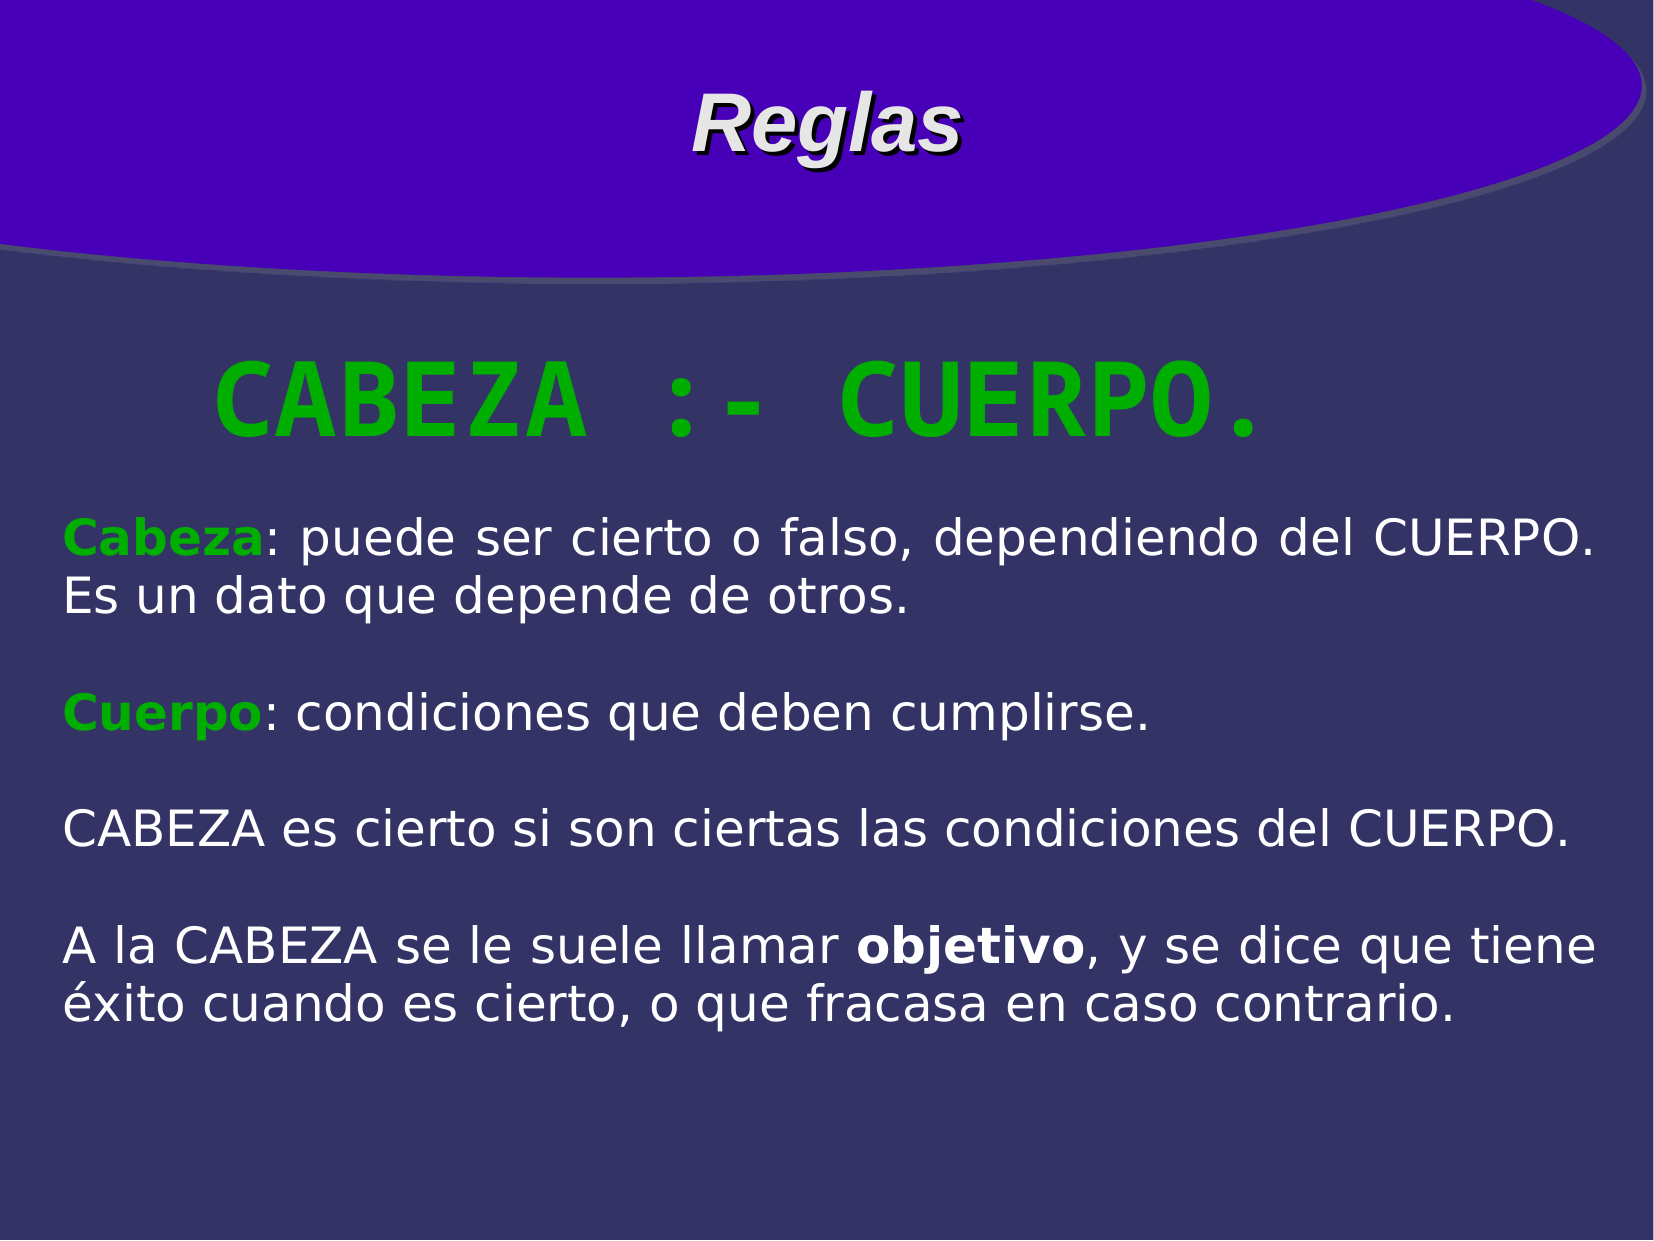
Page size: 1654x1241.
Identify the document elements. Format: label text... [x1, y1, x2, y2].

text_box CABEZA :- CUERPO. [177, 324, 1506, 501]
title Reglas [121, 19, 1534, 227]
text_box Cabeza: puede ser cierto o falso, dependiendo del CUERPO. Es un dato que depende de otros. Cuerpo: condiciones que deben cumplirse. CABEZA es cierto si son ciertas las condiciones del CUERPO. A la CABEZA se le suele llamar objetivo, y se dice que tiene éxito cuando es cierto, o que fracasa en caso contrario. [47, 501, 1613, 1041]
